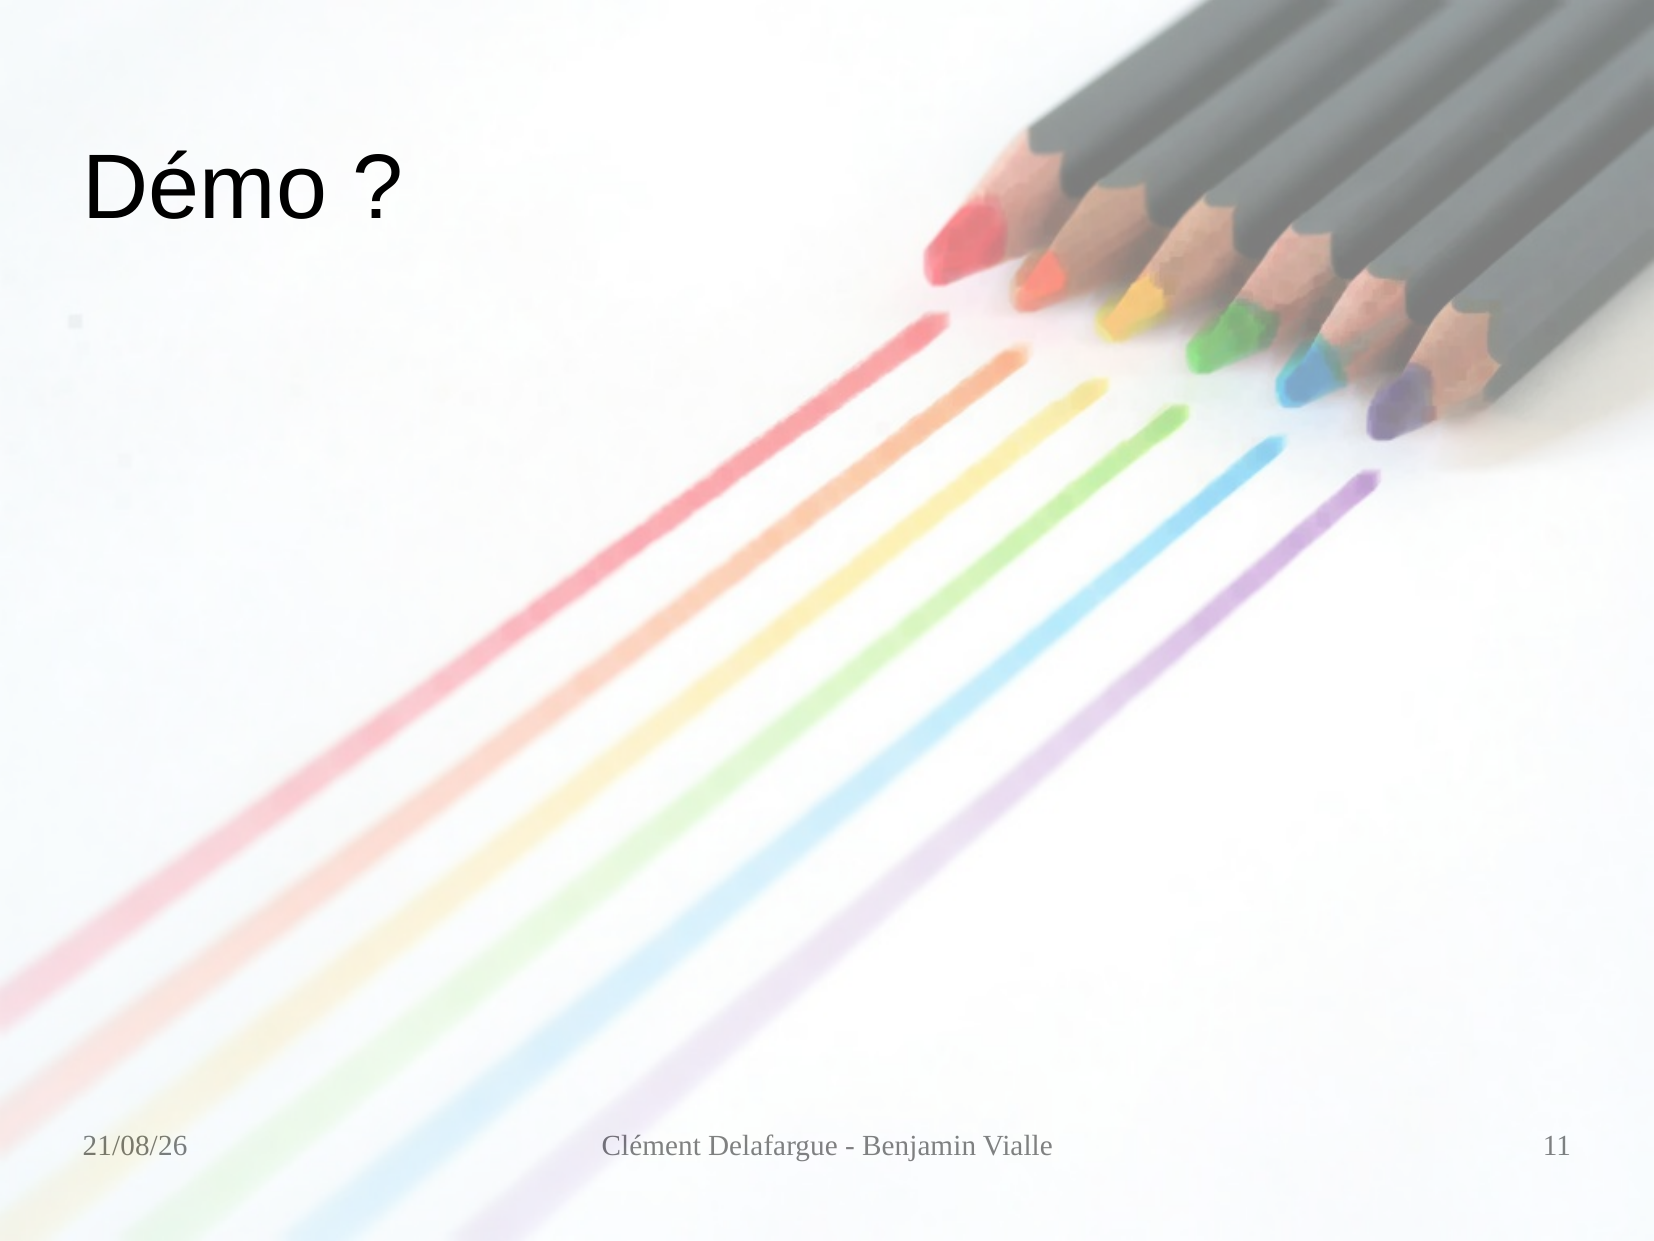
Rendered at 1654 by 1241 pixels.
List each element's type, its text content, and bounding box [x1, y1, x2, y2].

picture [863, 1136, 880, 1155]
picture [136, 1136, 148, 1155]
picture [173, 1136, 186, 1155]
picture [692, 1139, 700, 1155]
picture [83, 1136, 95, 1155]
picture [811, 1142, 824, 1155]
picture [918, 1141, 930, 1155]
picture [787, 1141, 795, 1155]
picture [982, 1136, 1003, 1155]
picture [1545, 1136, 1555, 1155]
picture [602, 1136, 619, 1155]
picture [908, 1142, 914, 1161]
picture [112, 1136, 120, 1155]
picture [1024, 1135, 1031, 1155]
picture [895, 1141, 908, 1155]
picture [643, 1141, 664, 1155]
picture [630, 1141, 641, 1155]
picture [679, 1141, 692, 1155]
picture [159, 1136, 171, 1155]
picture [796, 1140, 809, 1161]
picture [709, 1136, 728, 1155]
picture [622, 1135, 629, 1155]
picture [954, 1142, 961, 1155]
picture [1032, 1135, 1039, 1155]
picture [730, 1141, 741, 1155]
picture [1011, 1141, 1023, 1155]
picture [774, 1141, 786, 1155]
picture [743, 1135, 750, 1155]
picture [825, 1141, 836, 1155]
picture [751, 1141, 763, 1155]
picture [1559, 1136, 1569, 1155]
picture [962, 1141, 975, 1155]
picture [764, 1134, 773, 1155]
picture [121, 1136, 133, 1155]
title Démo ? [82, 56, 1093, 318]
picture [1040, 1141, 1051, 1155]
picture [882, 1141, 893, 1155]
picture [149, 1136, 157, 1155]
picture [100, 1136, 110, 1155]
picture [666, 1141, 677, 1155]
picture [931, 1141, 952, 1155]
picture [1003, 1142, 1010, 1155]
